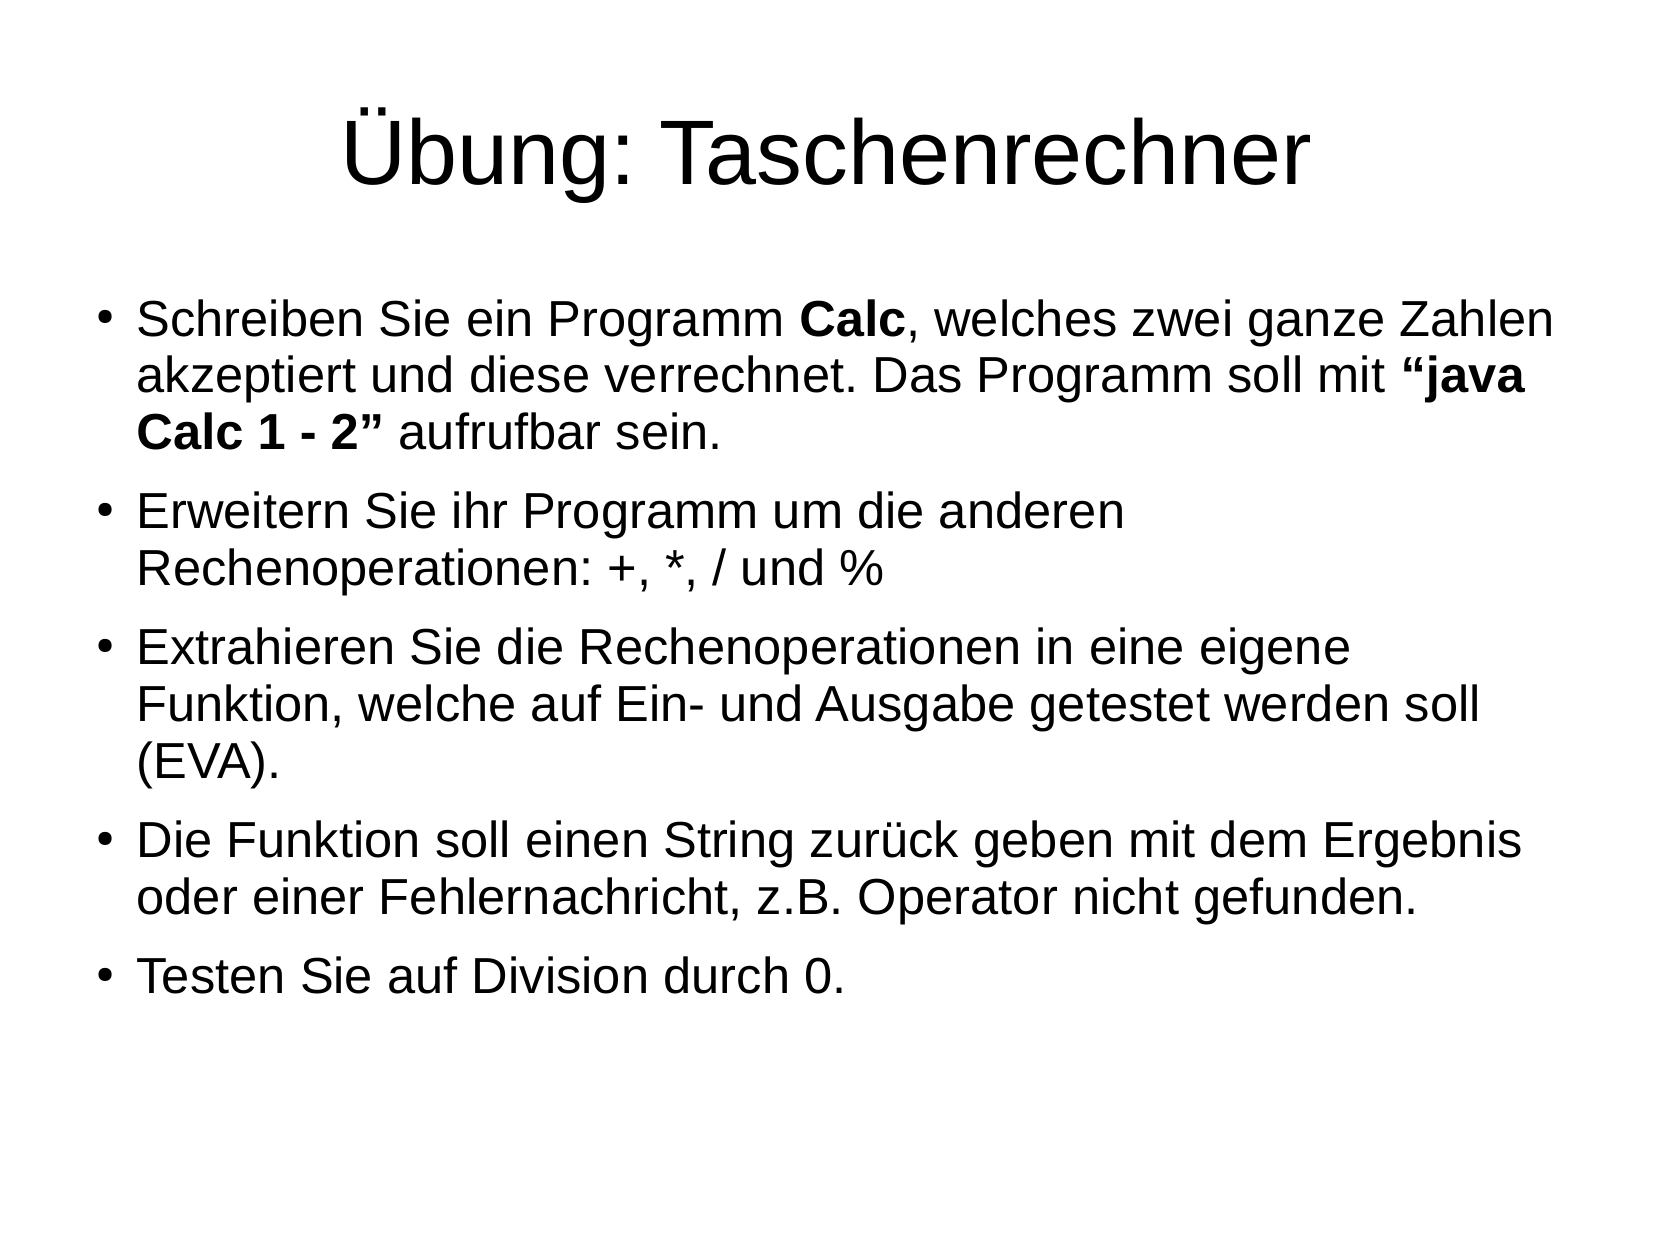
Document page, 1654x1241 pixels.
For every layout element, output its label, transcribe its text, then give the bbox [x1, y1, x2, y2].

list Schreiben Sie ein Programm Calc, welches zwei ganze Zahlen akzeptiert und diese verrechnet. Das Programm soll mit “java Calc 1 - 2” aufrufbar sein. Erweitern Sie ihr Programm um die anderen Rechenoperationen: +, *, / und % Extrahieren Sie die Rechenoperationen in eine eigene Funktion, welche auf Ein- und Ausgabe getestet werden soll (EVA). Die Funktion soll einen String zurück geben mit dem Ergebnis oder einer Fehlernachricht, z.B. Operator nicht gefunden. Testen Sie auf Division durch 0. [82, 290, 1571, 1010]
title Übung: Taschenrechner [82, 49, 1571, 257]
